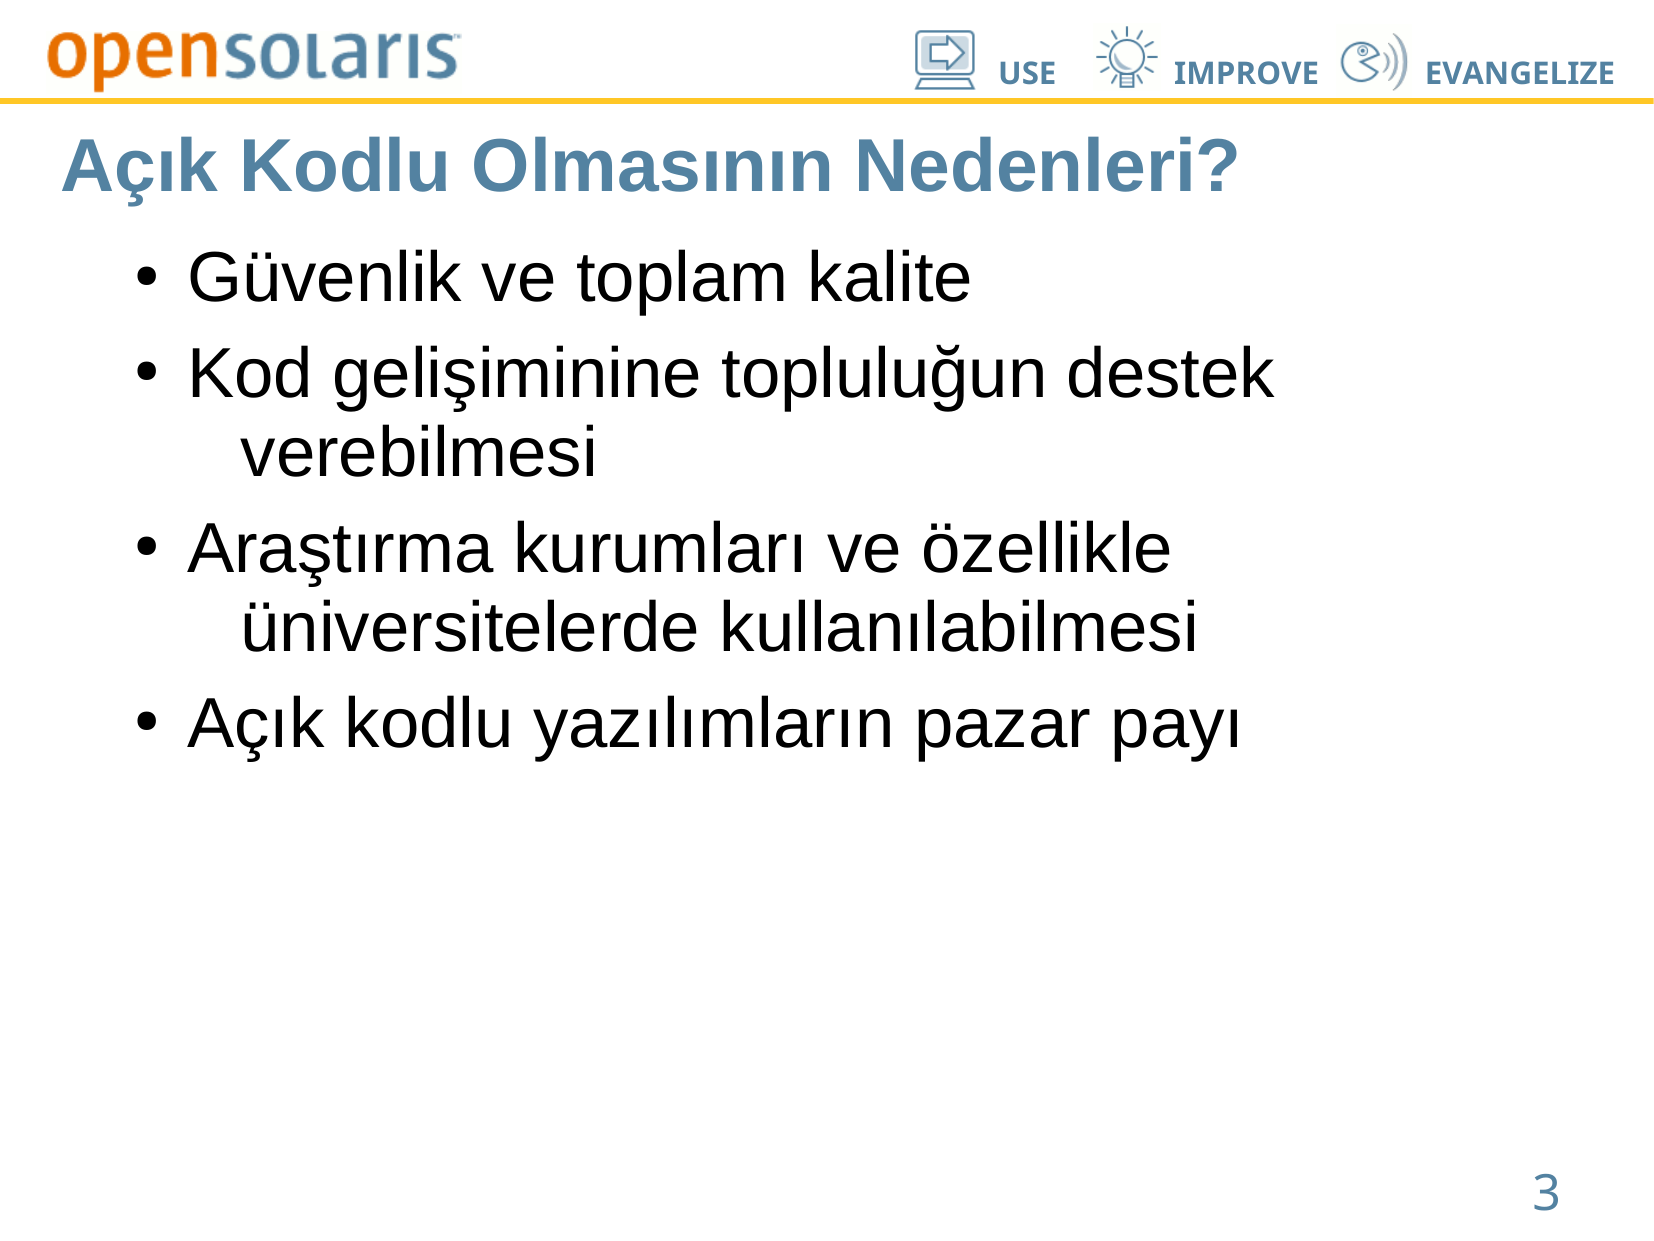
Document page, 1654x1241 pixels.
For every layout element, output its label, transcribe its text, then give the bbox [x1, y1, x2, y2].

list Güvenlik ve toplam kalite Kod gelişiminine topluluğun destek verebilmesi Araştırma kurumları ve özellikle üniversitelerde kullanılabilmesi Açık kodlu yazılımların pazar payı [98, 237, 1556, 1151]
title Açık Kodlu Olmasının Nedenleri? [60, 120, 1534, 211]
picture [1093, 23, 1161, 91]
picture [46, 31, 462, 94]
picture [1336, 24, 1412, 98]
picture [907, 22, 983, 98]
